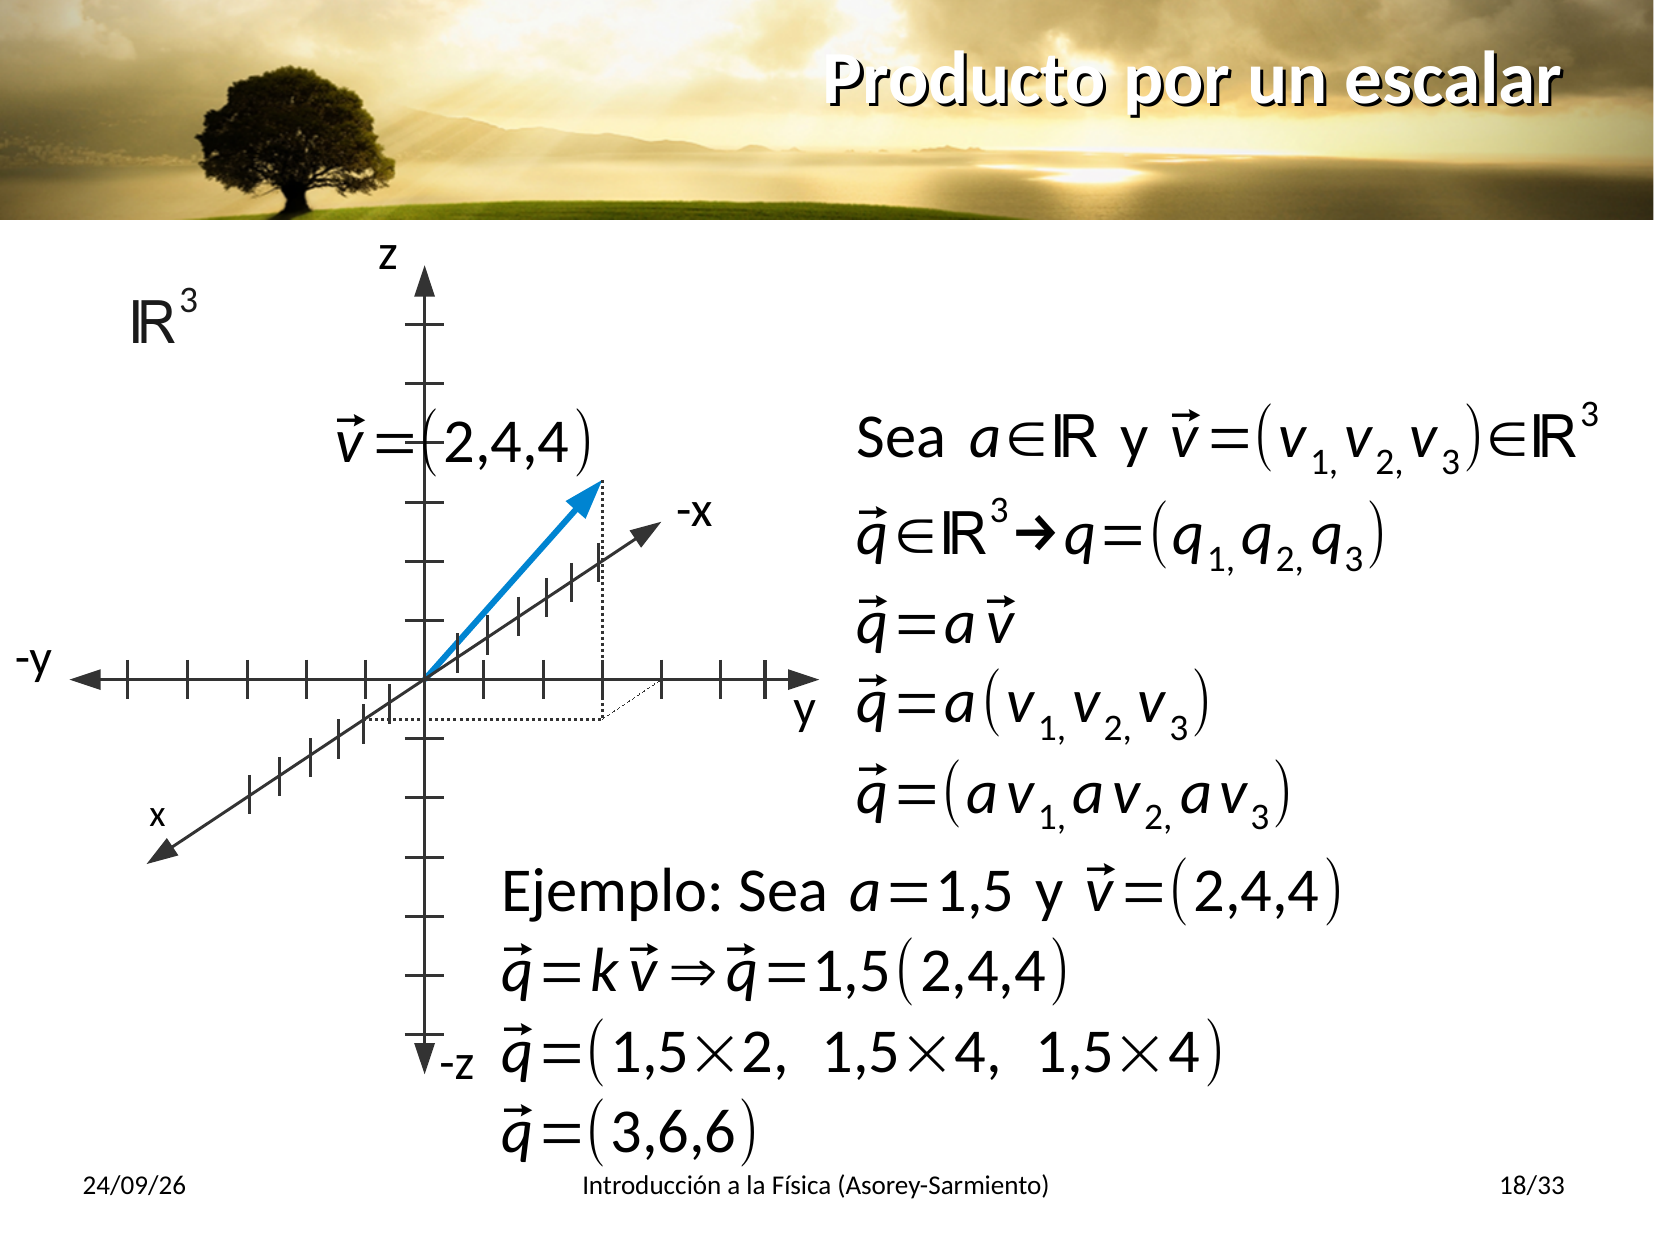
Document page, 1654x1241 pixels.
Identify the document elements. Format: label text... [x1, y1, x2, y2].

text_box y [778, 679, 841, 760]
text_box -y [0, 630, 77, 710]
chart [327, 402, 601, 481]
text_box -x [661, 481, 737, 562]
chart [850, 390, 1606, 840]
picture [0, 0, 1654, 220]
chart [124, 276, 204, 356]
title Producto por un escalar [75, 19, 1564, 151]
text_box -z [424, 1034, 495, 1115]
chart [495, 852, 1351, 1171]
text_box z [363, 225, 422, 305]
text_box x [134, 790, 196, 871]
